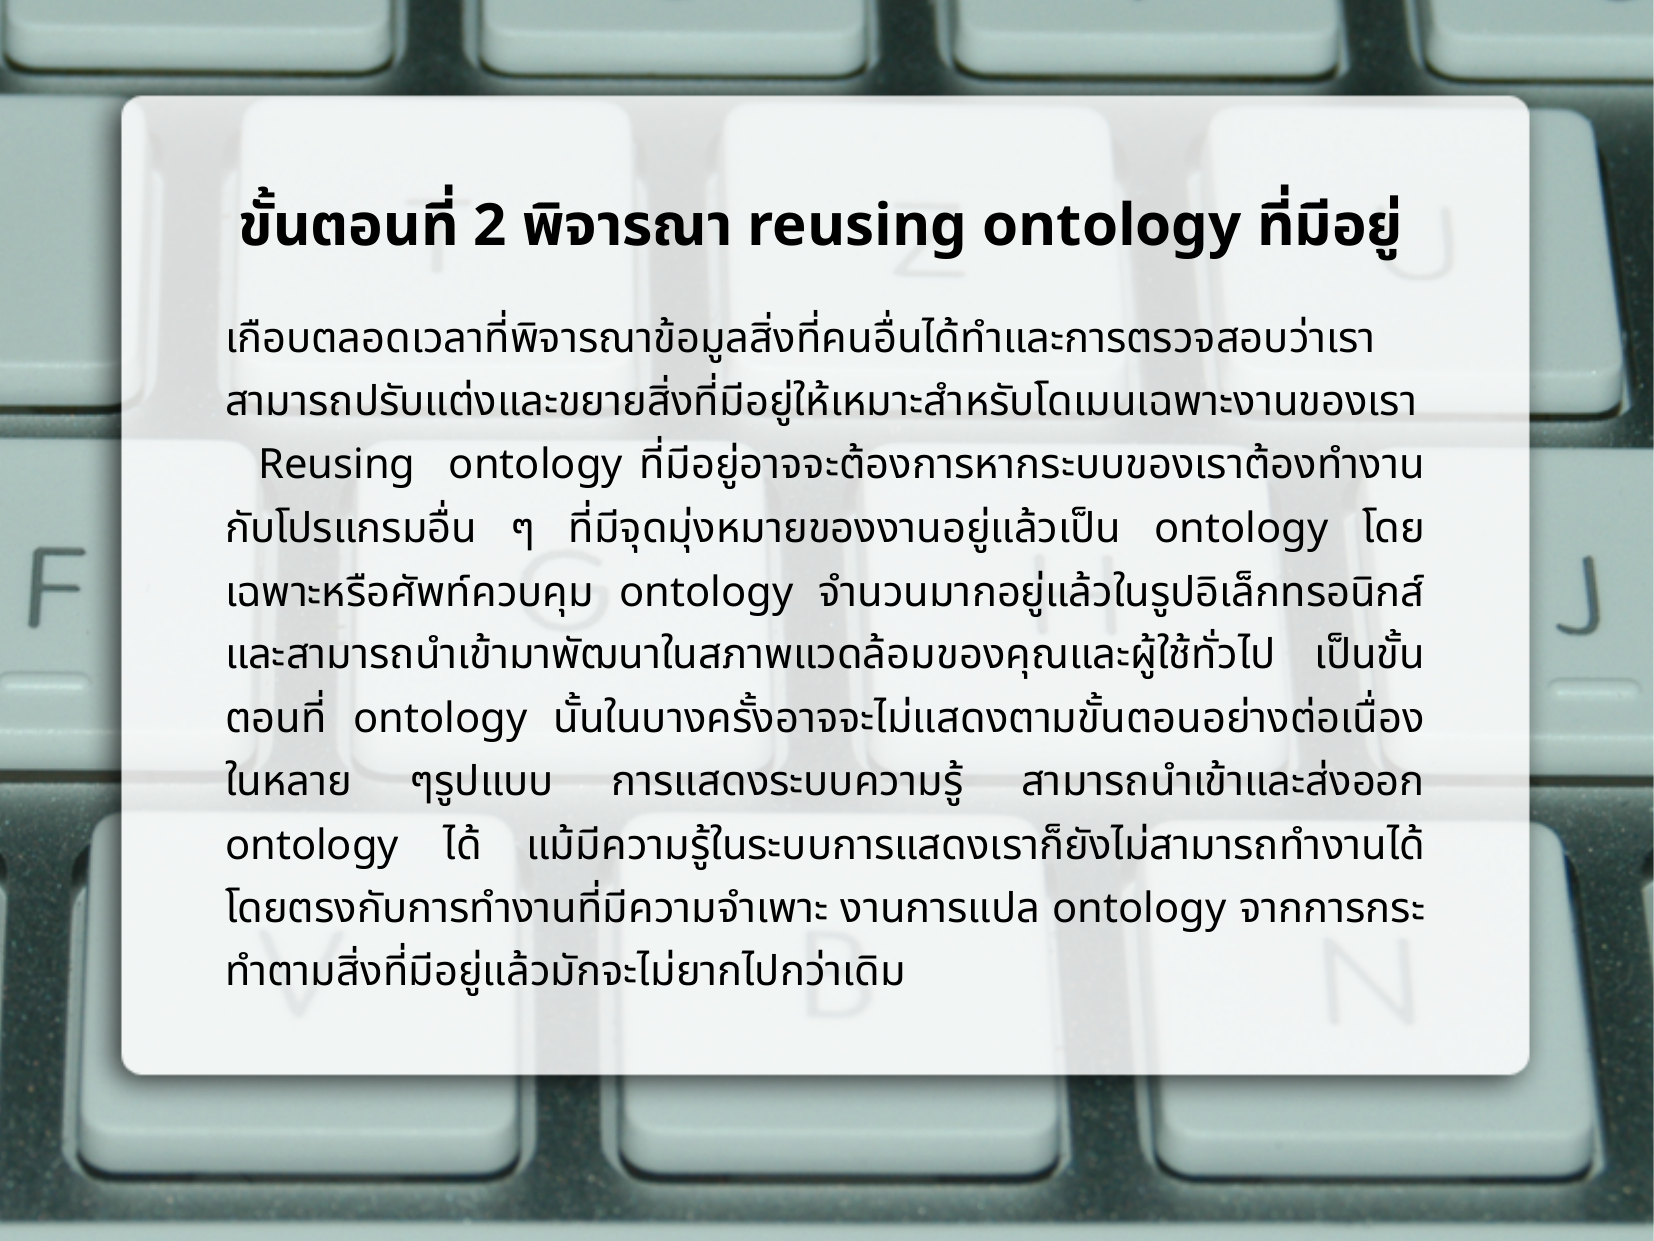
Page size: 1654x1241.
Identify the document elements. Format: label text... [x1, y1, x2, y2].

picture [0, 0, 1654, 1241]
title ขั้นตอนที่ 2 พิจารณา reusing ontology ที่มีอยู่ [135, 125, 1506, 318]
subtitle เกือบตลอดเวลาที่พิจารณาข้อมูลสิ่งที่คนอื่นได้ทำและการตรวจสอบว่าเราสามารถปรับแต่งและขยายสิ่งที่มีอยู่ให้เหมาะสำหรับโดเมนเฉพาะงานของเรา Reusing ontology ที่มีอยู่อาจจะต้องการหากระบบของเราต้องทำงานกับโปรแกรมอื่น ๆ ที่มีจุดมุ่งหมายของงานอยู่แล้วเป็น ontology โดยเฉพาะหรือศัพท์ควบคุม ontology จำนวนมากอยู่แล้วในรูปอิเล็กทรอนิกส์และสามารถนำเข้ามาพัฒนาในสภาพแวดล้อมของคุณและผู้ใช้ทั่วไป เป็นขั้นตอนที่ ontology นั้นในบางครั้งอาจจะไม่แสดงตามขั้นตอนอย่างต่อเนื่อง ในหลาย ๆรูปแบบ การแสดงระบบความรู้ สามารถนำเข้าและส่งออก ontology ได้ แม้มีความรู้ในระบบการแสดงเราก็ยังไม่สามารถทำงานได้โดยตรงกับการทำงานที่มีความจำเพาะ งานการแปล ontology จากการกระทำตามสิ่งที่มีอยู่แล้วมักจะไม่ยากไปกว่าเดิม [225, 375, 1426, 938]
